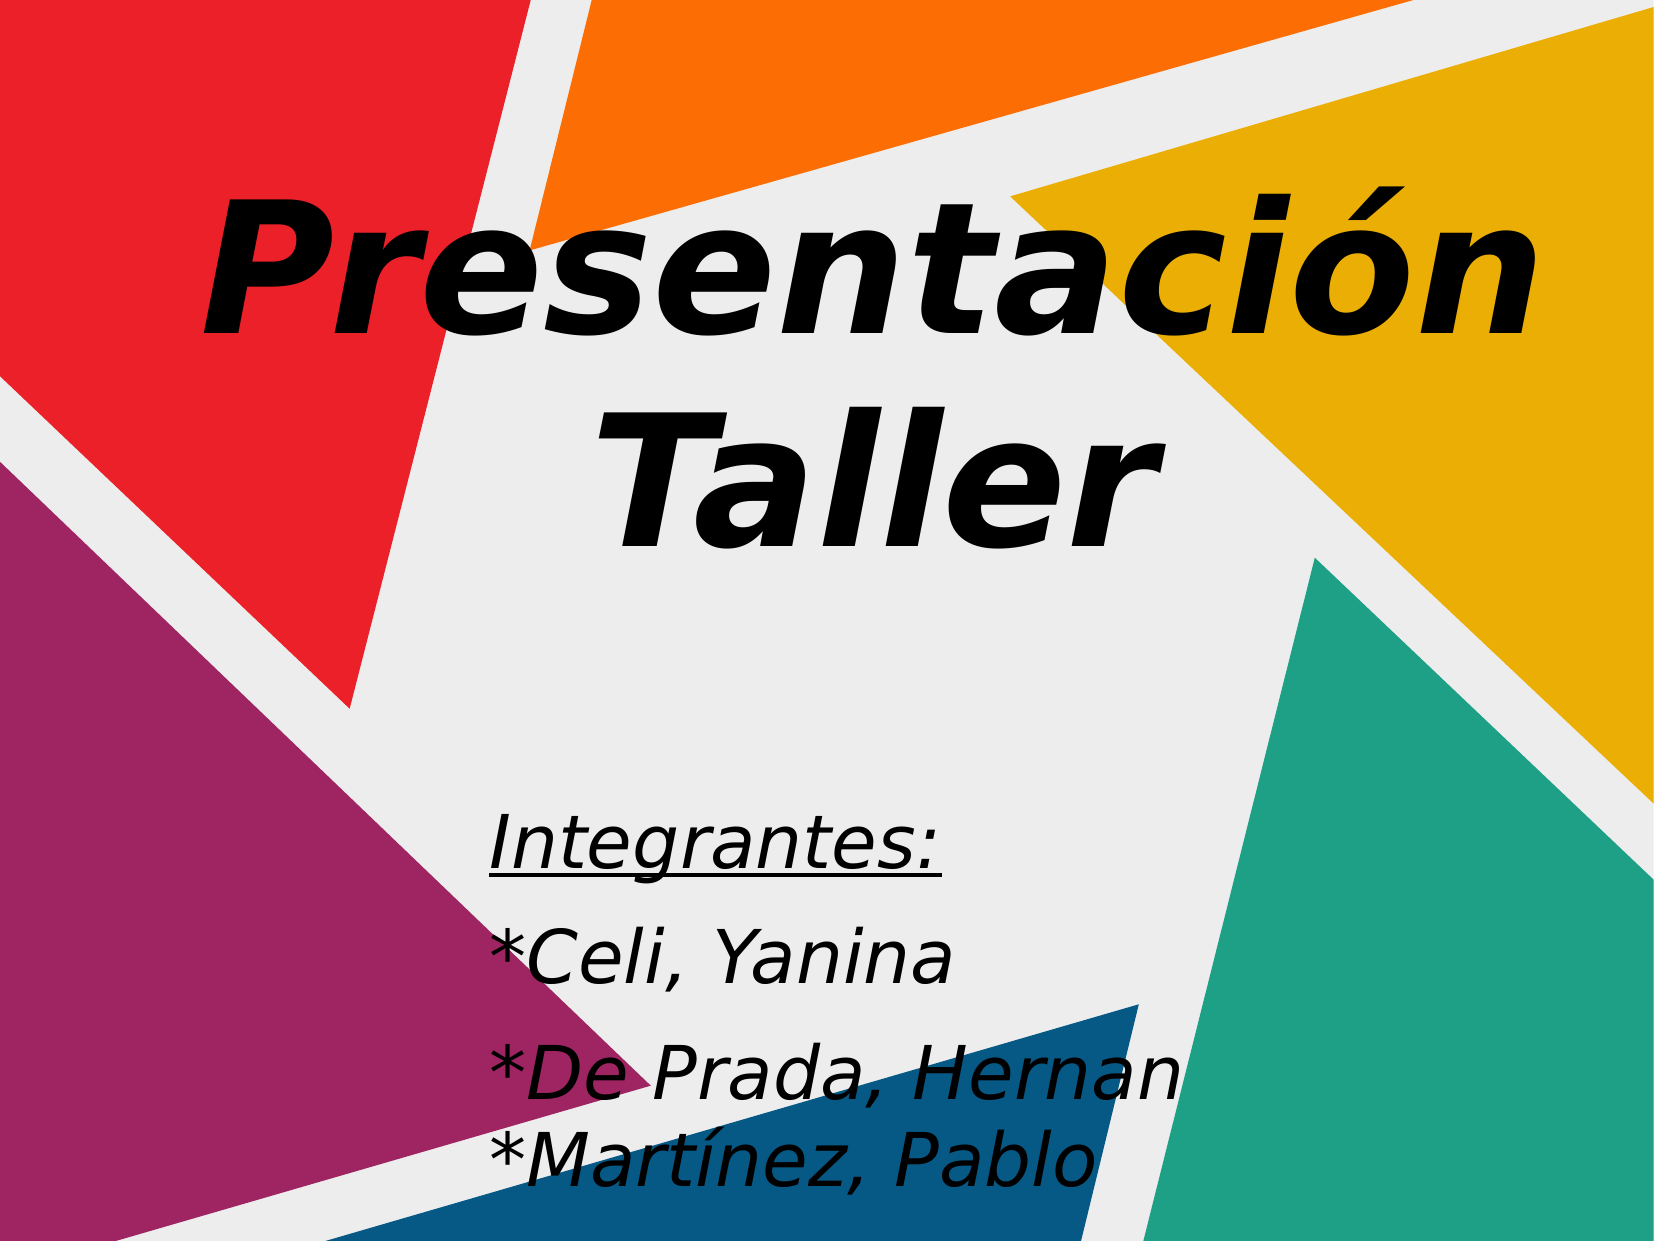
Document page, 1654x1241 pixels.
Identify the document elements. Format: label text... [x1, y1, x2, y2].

title Presentación Taller [70, 0, 1654, 804]
list Integrantes: *Celi, Yanina *De Prada, Hernan *Martínez, Pablo [489, 799, 1654, 1205]
